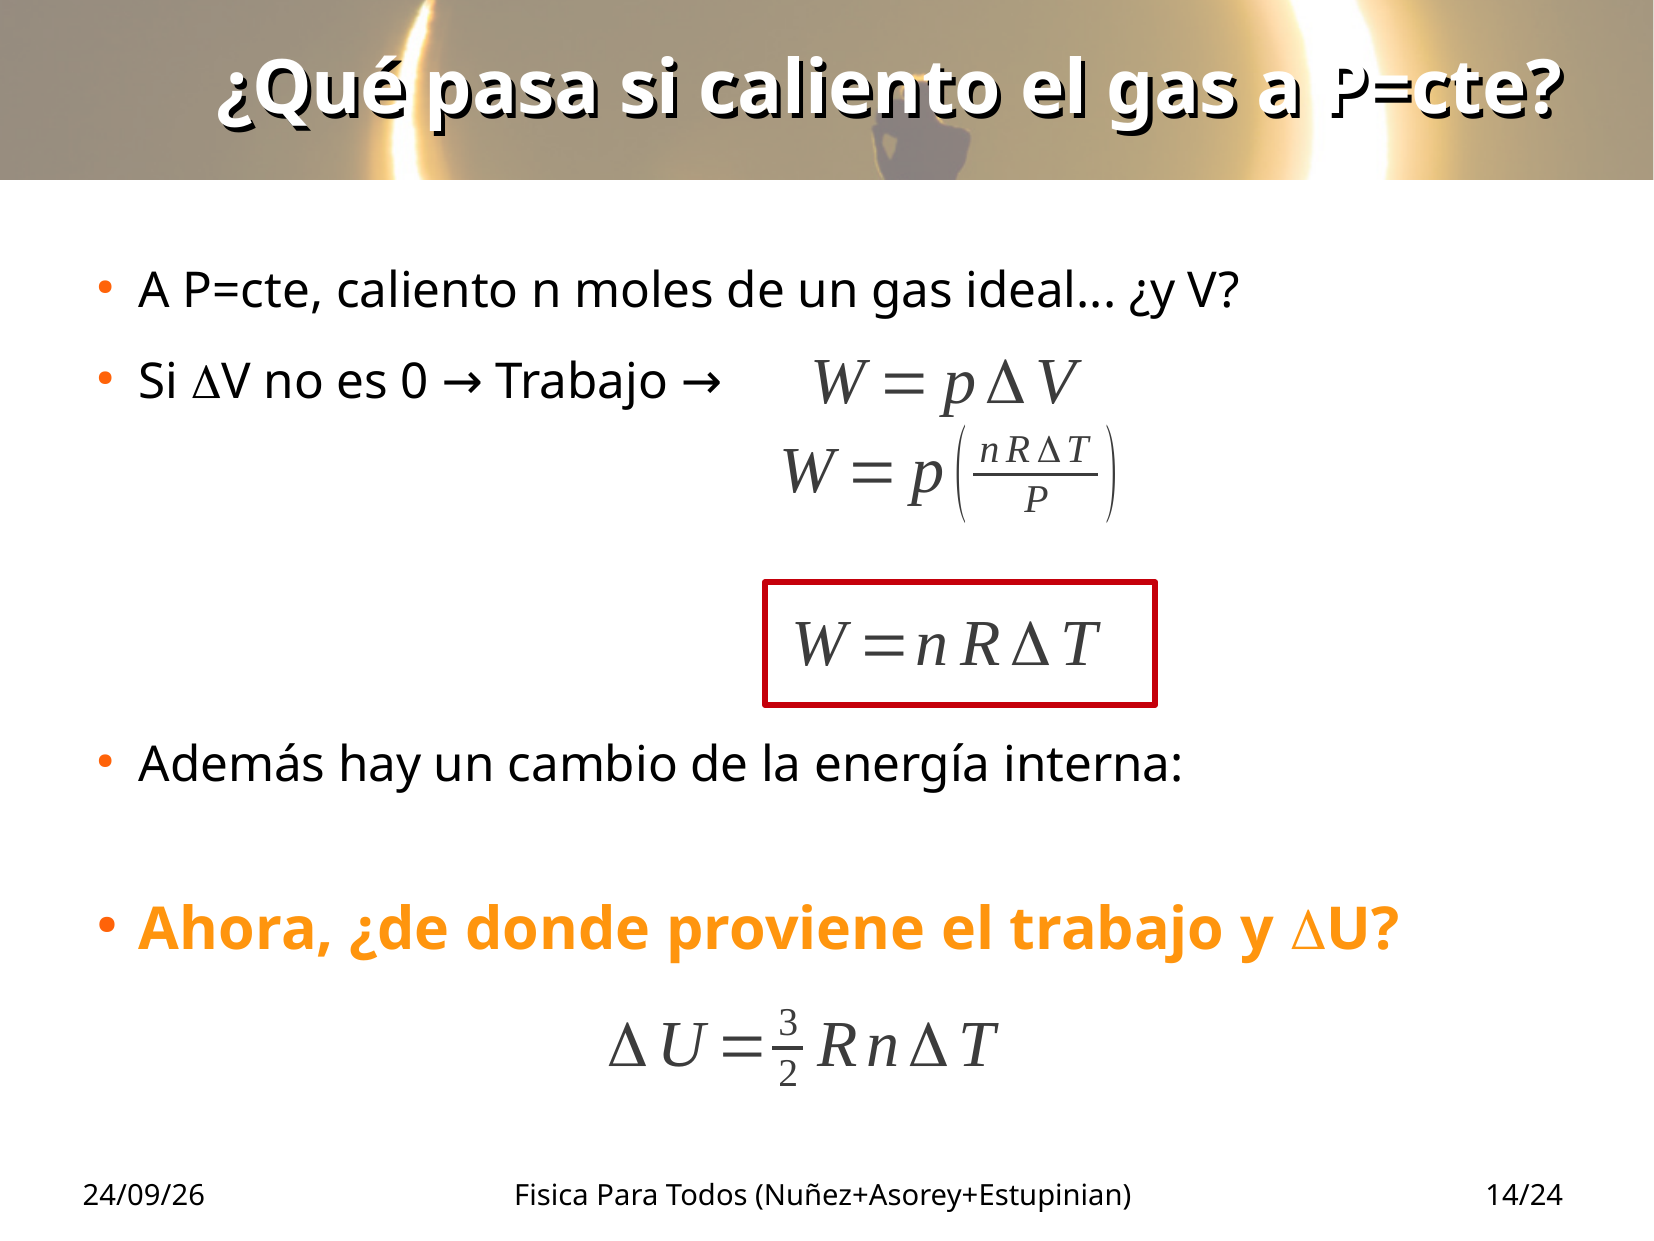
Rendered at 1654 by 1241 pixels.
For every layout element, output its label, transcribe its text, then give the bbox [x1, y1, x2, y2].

chart [773, 585, 1126, 679]
chart [600, 1000, 1011, 1096]
picture [0, 0, 1654, 180]
chart [773, 345, 1126, 579]
list A P=cte, caliento n moles de un gas ideal... ¿y V? Si DV no es 0 → Trabajo → Además hay un cambio de la energía interna: Ahora, ¿de donde proviene el trabajo y DU? [82, 255, 1571, 975]
title ¿Qué pasa si caliento el gas a P=cte? [75, 19, 1564, 151]
